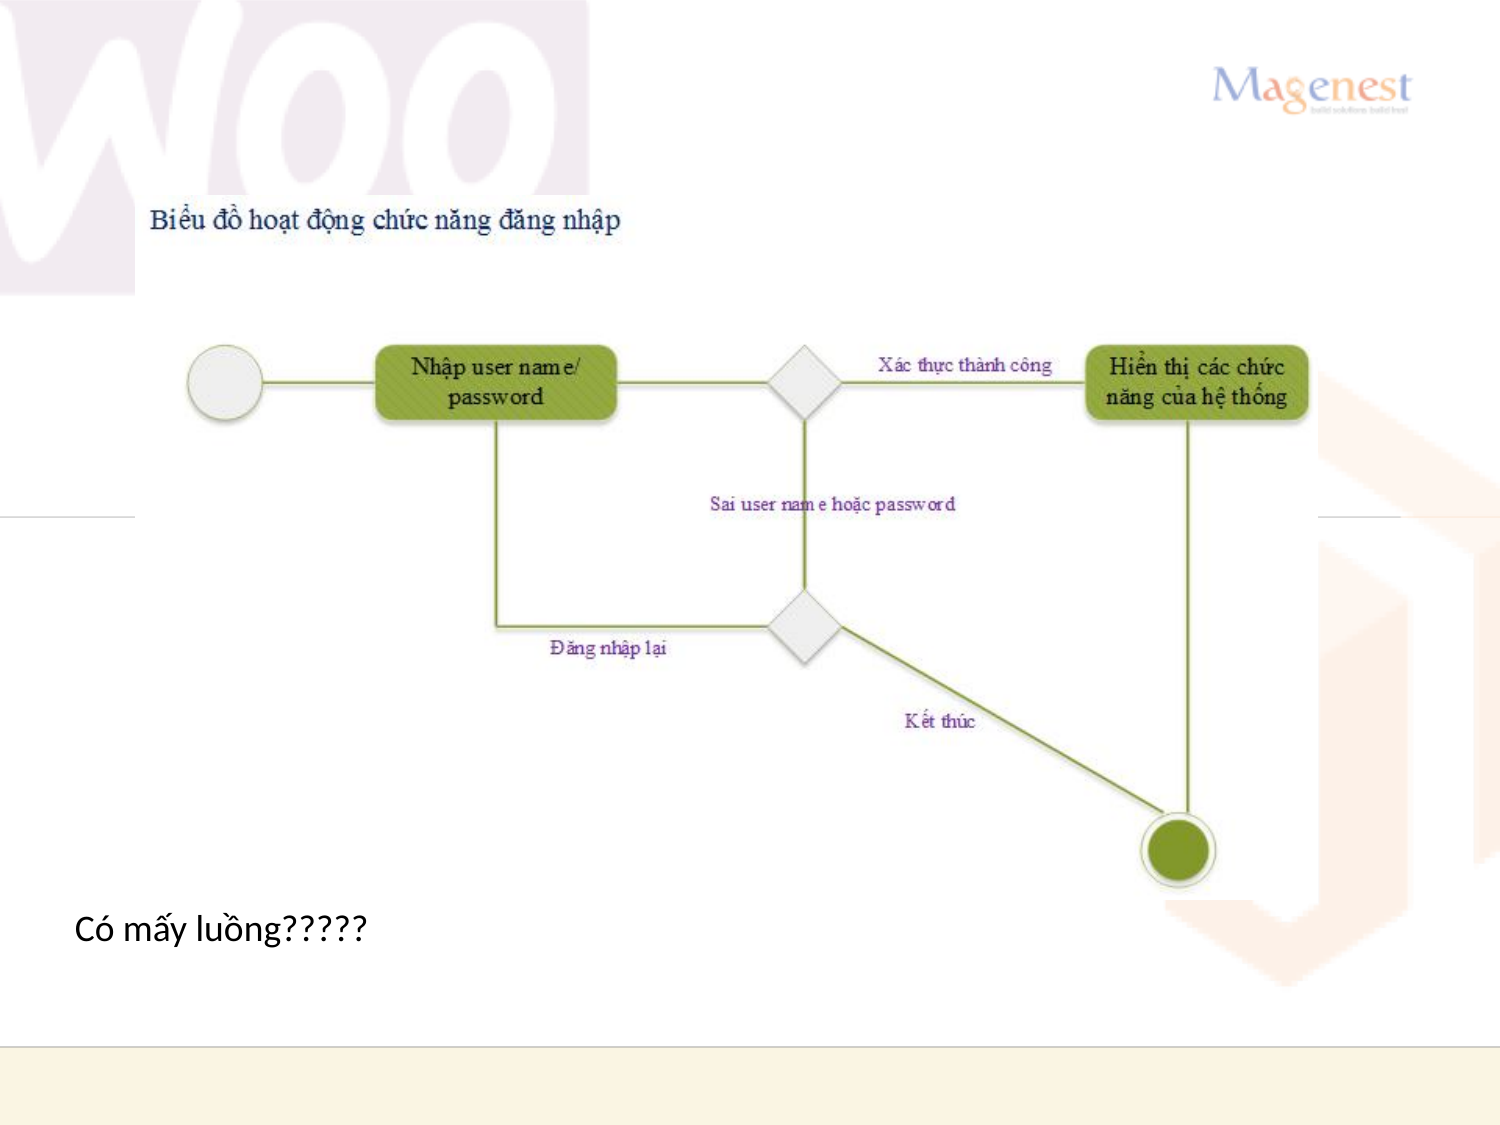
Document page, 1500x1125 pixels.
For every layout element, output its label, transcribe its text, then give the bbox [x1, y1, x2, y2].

text_box Có mấy luồng????? [60, 832, 1410, 1020]
picture [0, 0, 1500, 1125]
